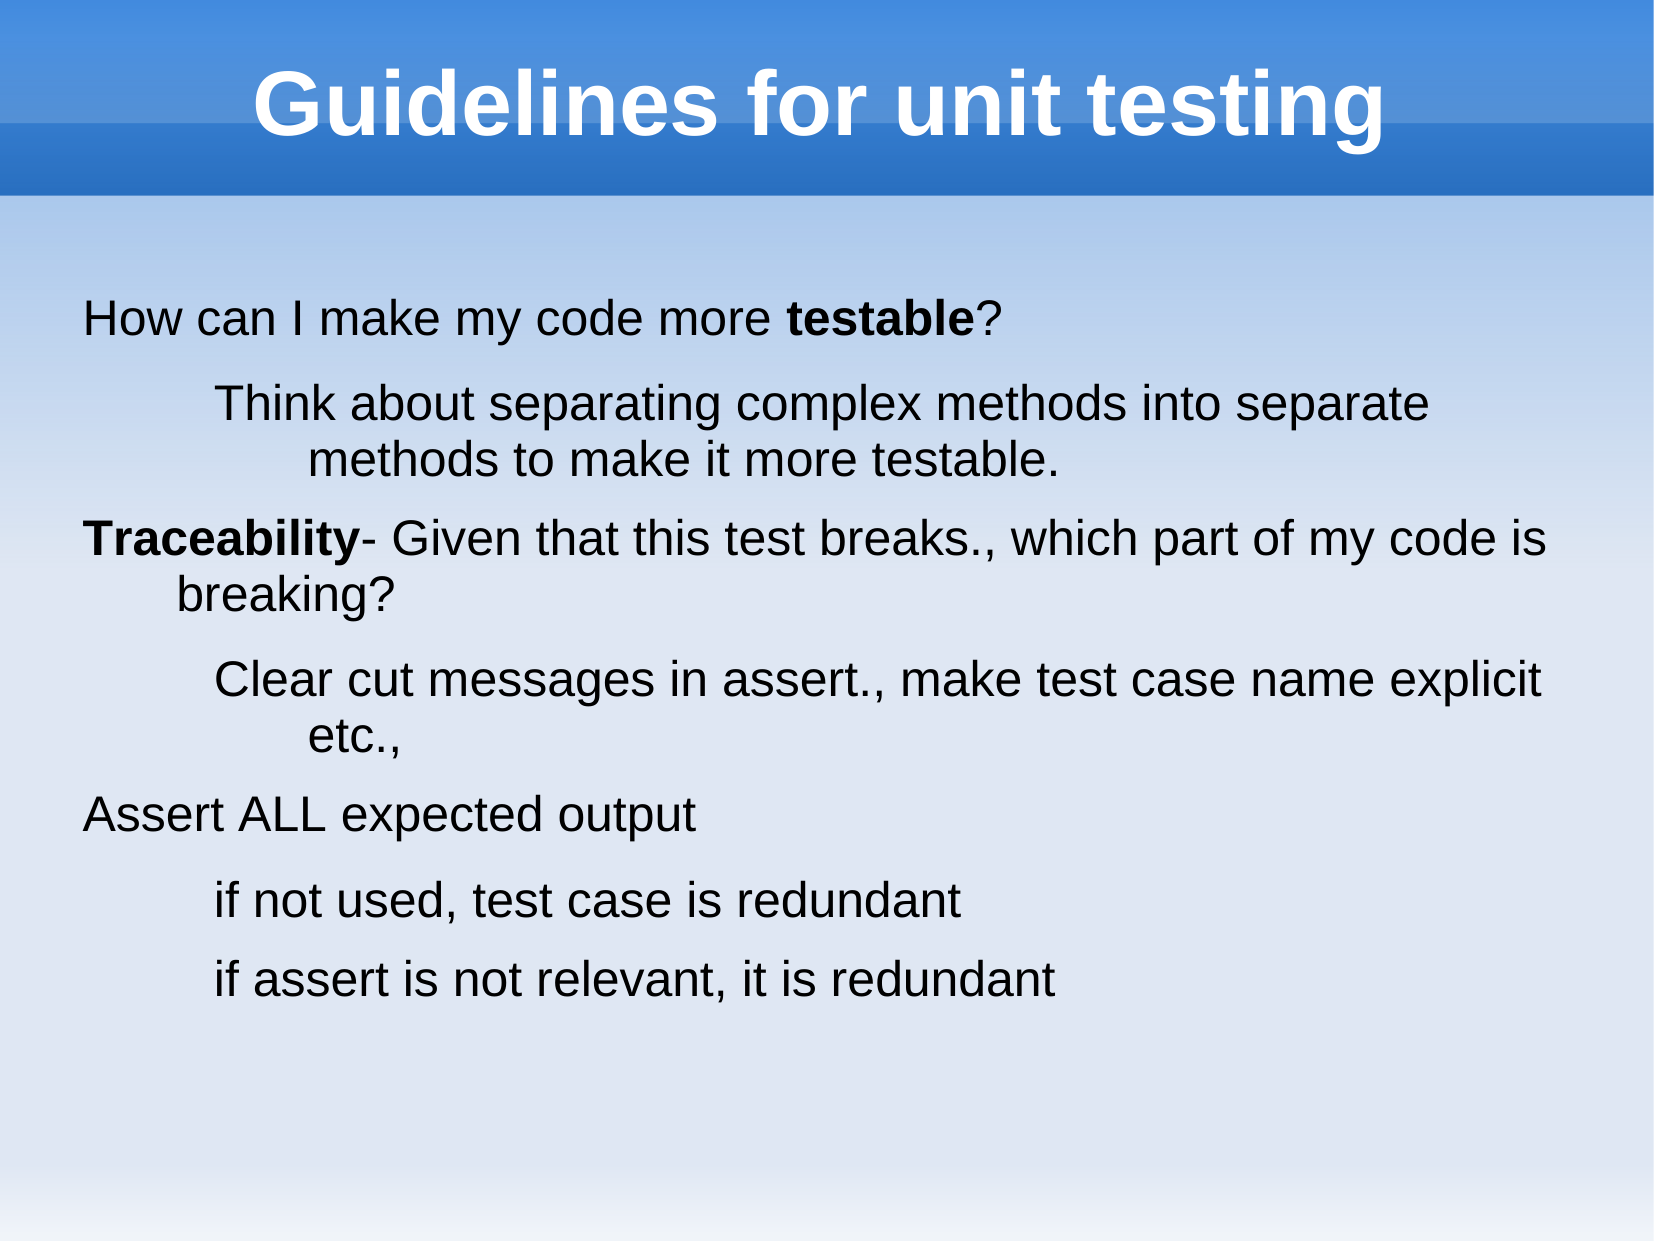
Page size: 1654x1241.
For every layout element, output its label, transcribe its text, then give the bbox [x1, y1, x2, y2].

picture [0, 0, 1654, 1241]
list How can I make my code more testable? Think about separating complex methods into separate methods to make it more testable. Traceability- Given that this test breaks., which part of my code is breaking? Clear cut messages in assert., make test case name explicit etc., Assert ALL expected output if not used, test case is redundant if assert is not relevant, it is redundant [82, 290, 1571, 1094]
title Guidelines for unit testing [76, 7, 1565, 200]
